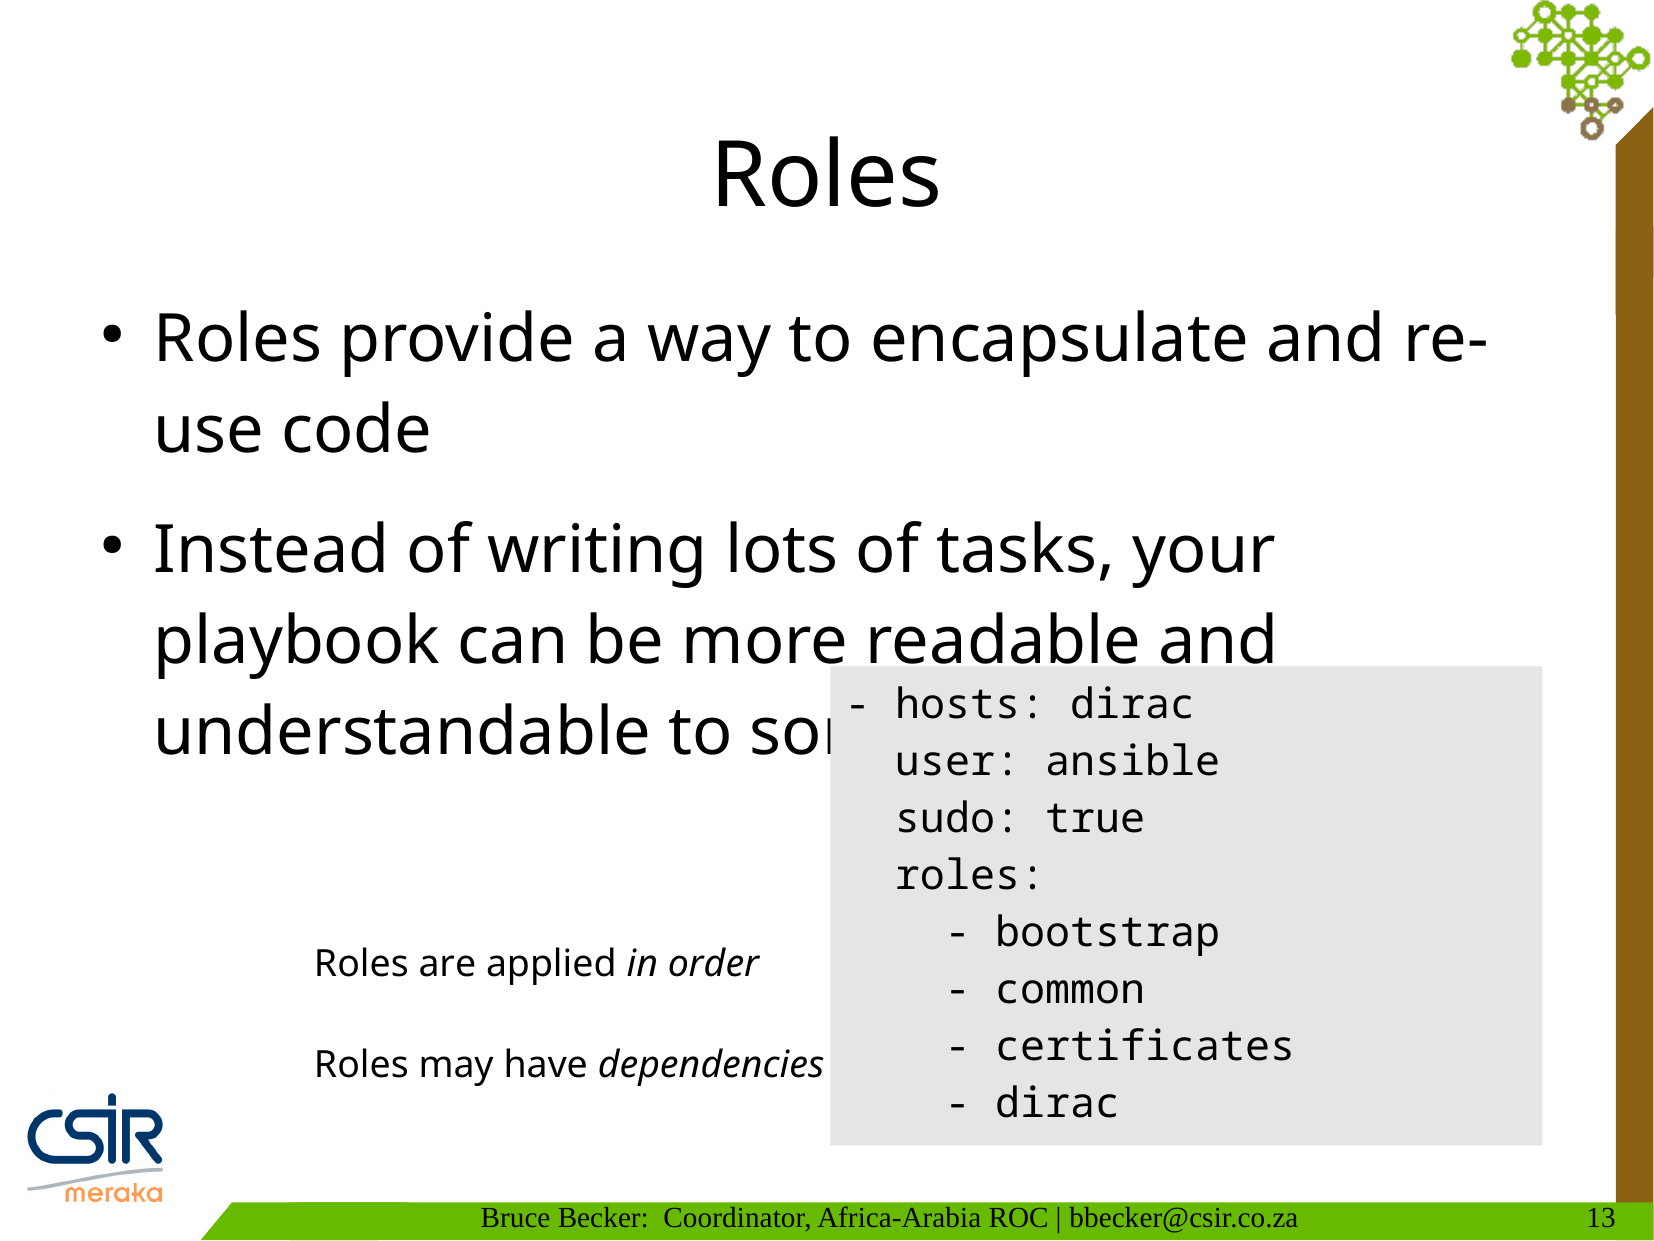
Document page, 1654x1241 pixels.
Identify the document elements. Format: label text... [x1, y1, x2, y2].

text_box Roles are applied in order Roles may have dependencies [299, 928, 803, 1080]
picture [1503, 0, 1654, 144]
title Roles [82, 67, 1571, 275]
picture [12, 1074, 178, 1225]
list Roles provide a way to encapsulate and re-use code Instead of writing lots of tasks, your playbook can be more readable and understandable to someone else : [82, 290, 1571, 1010]
text_box - hosts: dirac user: ansible sudo: true roles: - bootstrap - common - certificates - dirac [830, 666, 1543, 1146]
